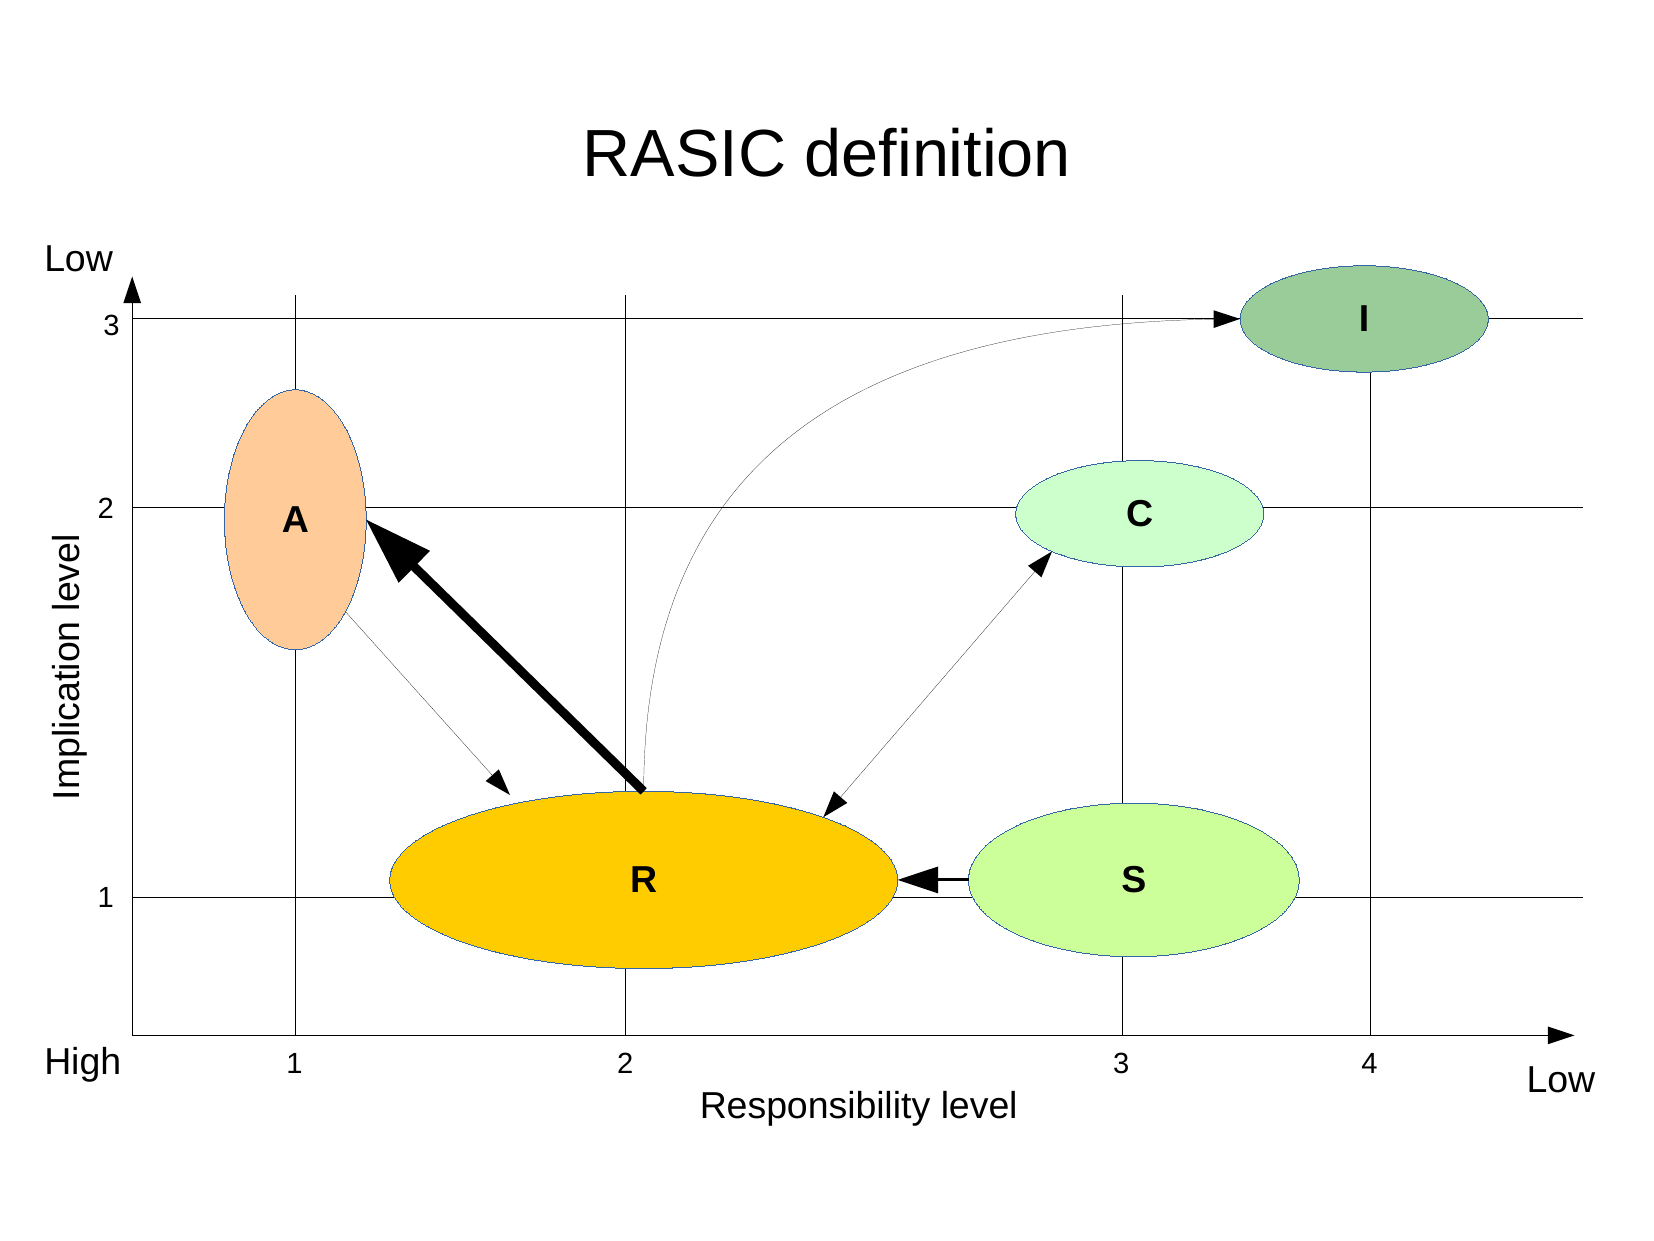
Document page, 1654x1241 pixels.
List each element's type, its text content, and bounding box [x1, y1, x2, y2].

text_box C [1015, 460, 1264, 567]
text_box 4 [1346, 1039, 1406, 1087]
text_box I [1240, 265, 1489, 373]
text_box High [29, 1033, 148, 1105]
text_box 3 [88, 301, 148, 349]
text_box Responsibility level [685, 1077, 1040, 1134]
text_box S [968, 803, 1300, 957]
text_box 3 [1098, 1039, 1158, 1087]
text_box 1 [271, 1039, 331, 1087]
text_box Low [1511, 1051, 1630, 1123]
text_box 2 [602, 1039, 662, 1087]
text_box 2 [82, 484, 142, 532]
text_box Low [29, 230, 148, 302]
text_box Implication level [37, 496, 95, 815]
text_box R [389, 791, 898, 969]
title RASIC definition [82, 49, 1571, 257]
text_box A [224, 389, 367, 650]
text_box 1 [82, 874, 142, 922]
